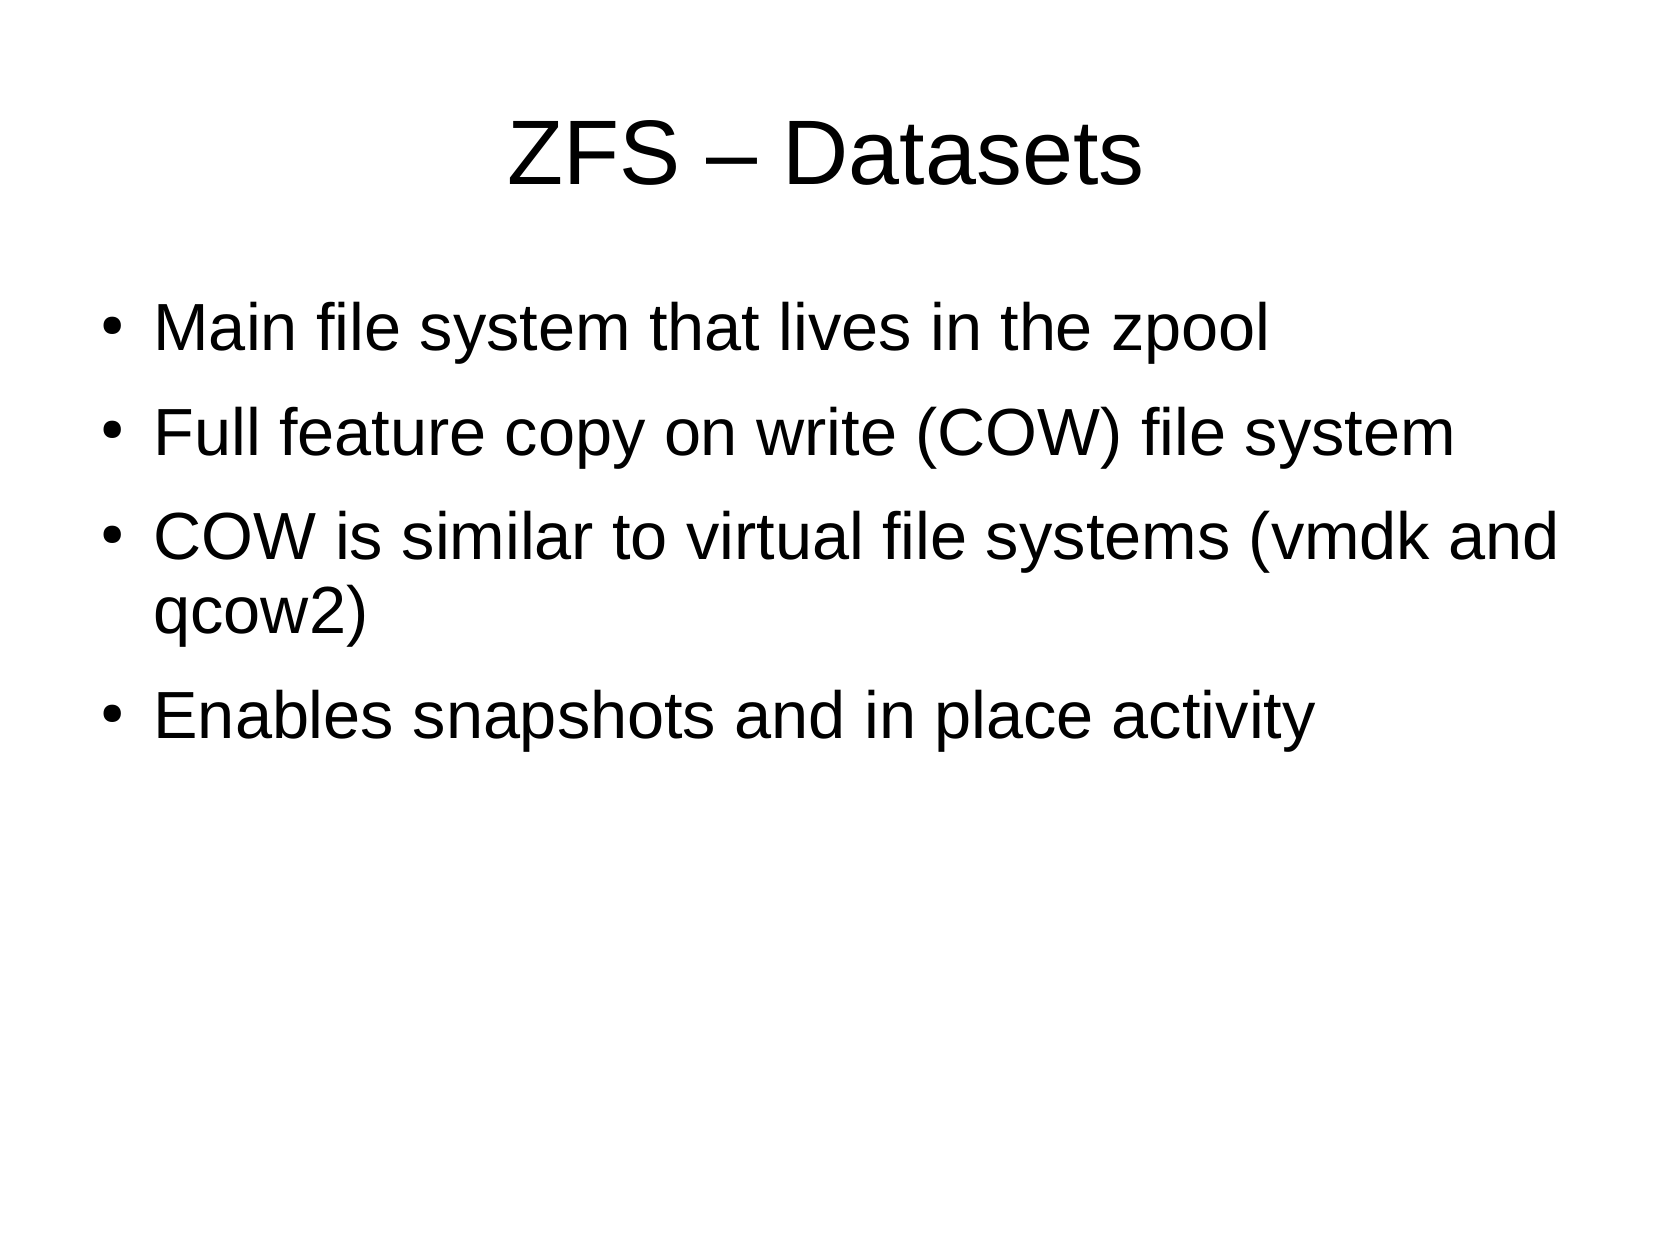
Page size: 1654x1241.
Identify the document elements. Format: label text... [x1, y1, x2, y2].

list Main file system that lives in the zpool Full feature copy on write (COW) file system COW is similar to virtual file systems (vmdk and qcow2) Enables snapshots and in place activity [82, 290, 1571, 1010]
title ZFS – Datasets [82, 49, 1571, 257]
